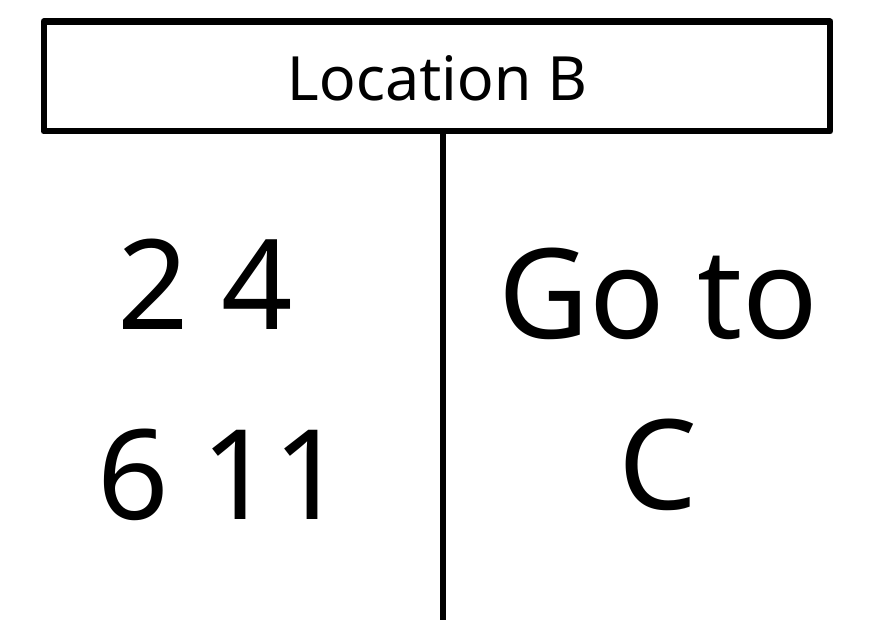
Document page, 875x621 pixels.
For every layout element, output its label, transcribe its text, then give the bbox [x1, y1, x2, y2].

list 2 4 6 11 [29, 131, 414, 621]
title Location B [43, 21, 831, 132]
list Go to C [442, 131, 874, 621]
